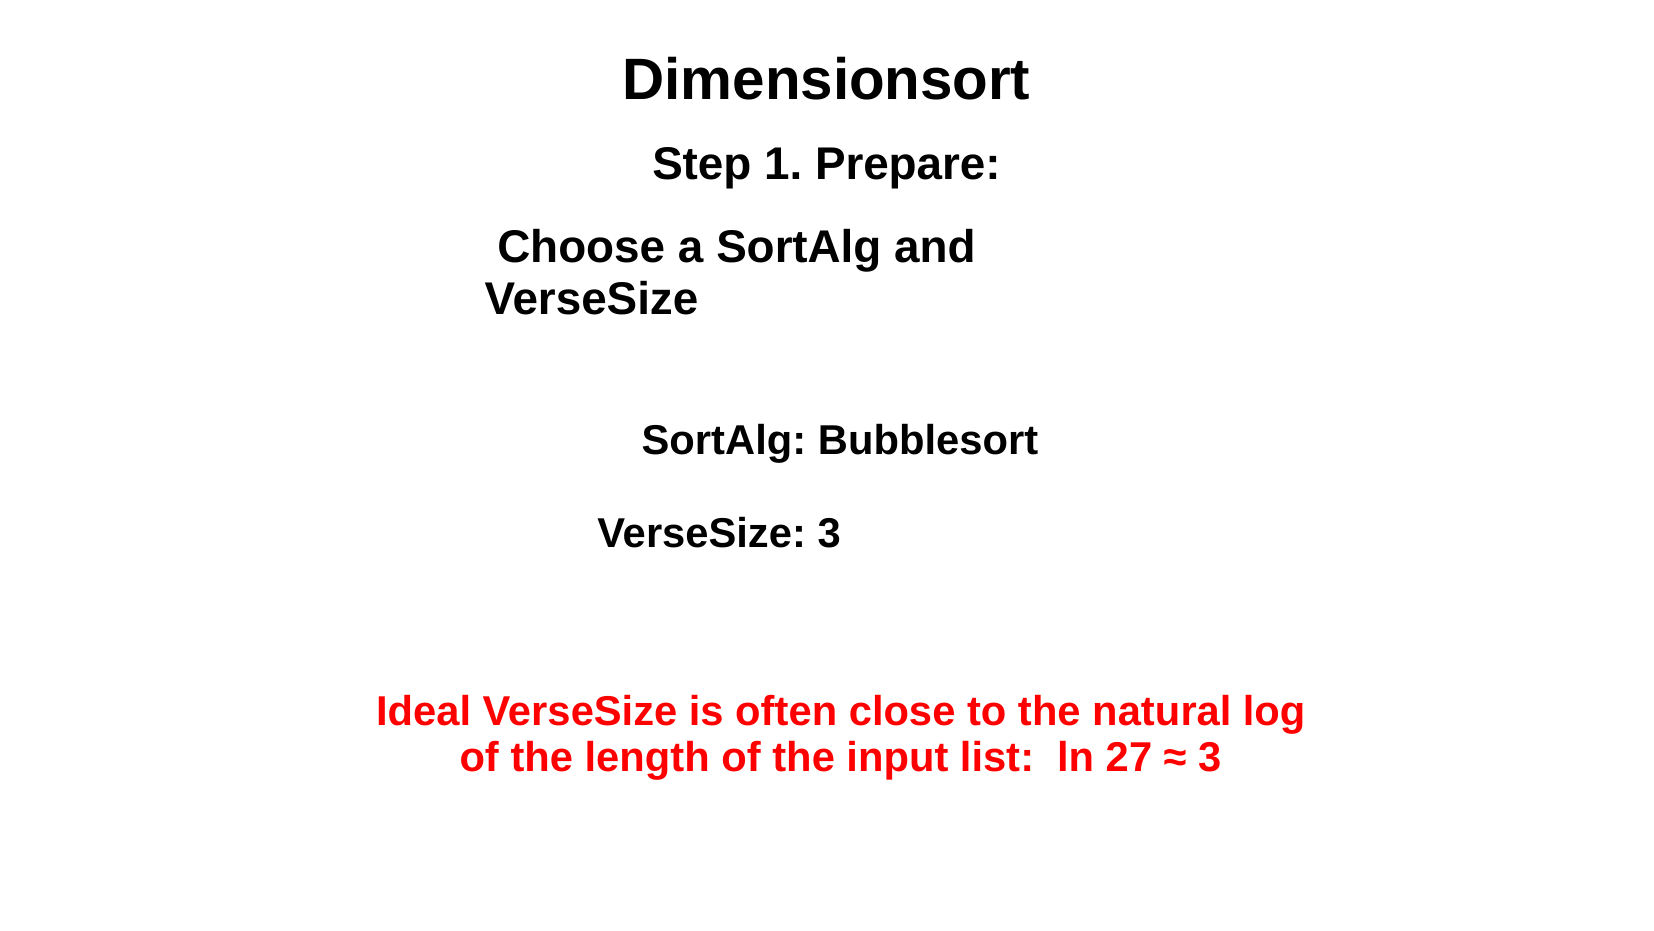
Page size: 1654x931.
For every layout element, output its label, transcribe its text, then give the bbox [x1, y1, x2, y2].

text_box Step 1. Prepare: [637, 130, 1654, 248]
text_box Ideal VerseSize is often close to the natural log of the length of the input list: ln 27 ≈ 3 [369, 605, 1313, 863]
title Dimensionsort [82, 2, 1571, 158]
text_box Choose a SortAlg and VerseSize [469, 214, 1216, 281]
subtitle SortAlg: Bubblesort VerseSize: 3 [550, 416, 1130, 557]
